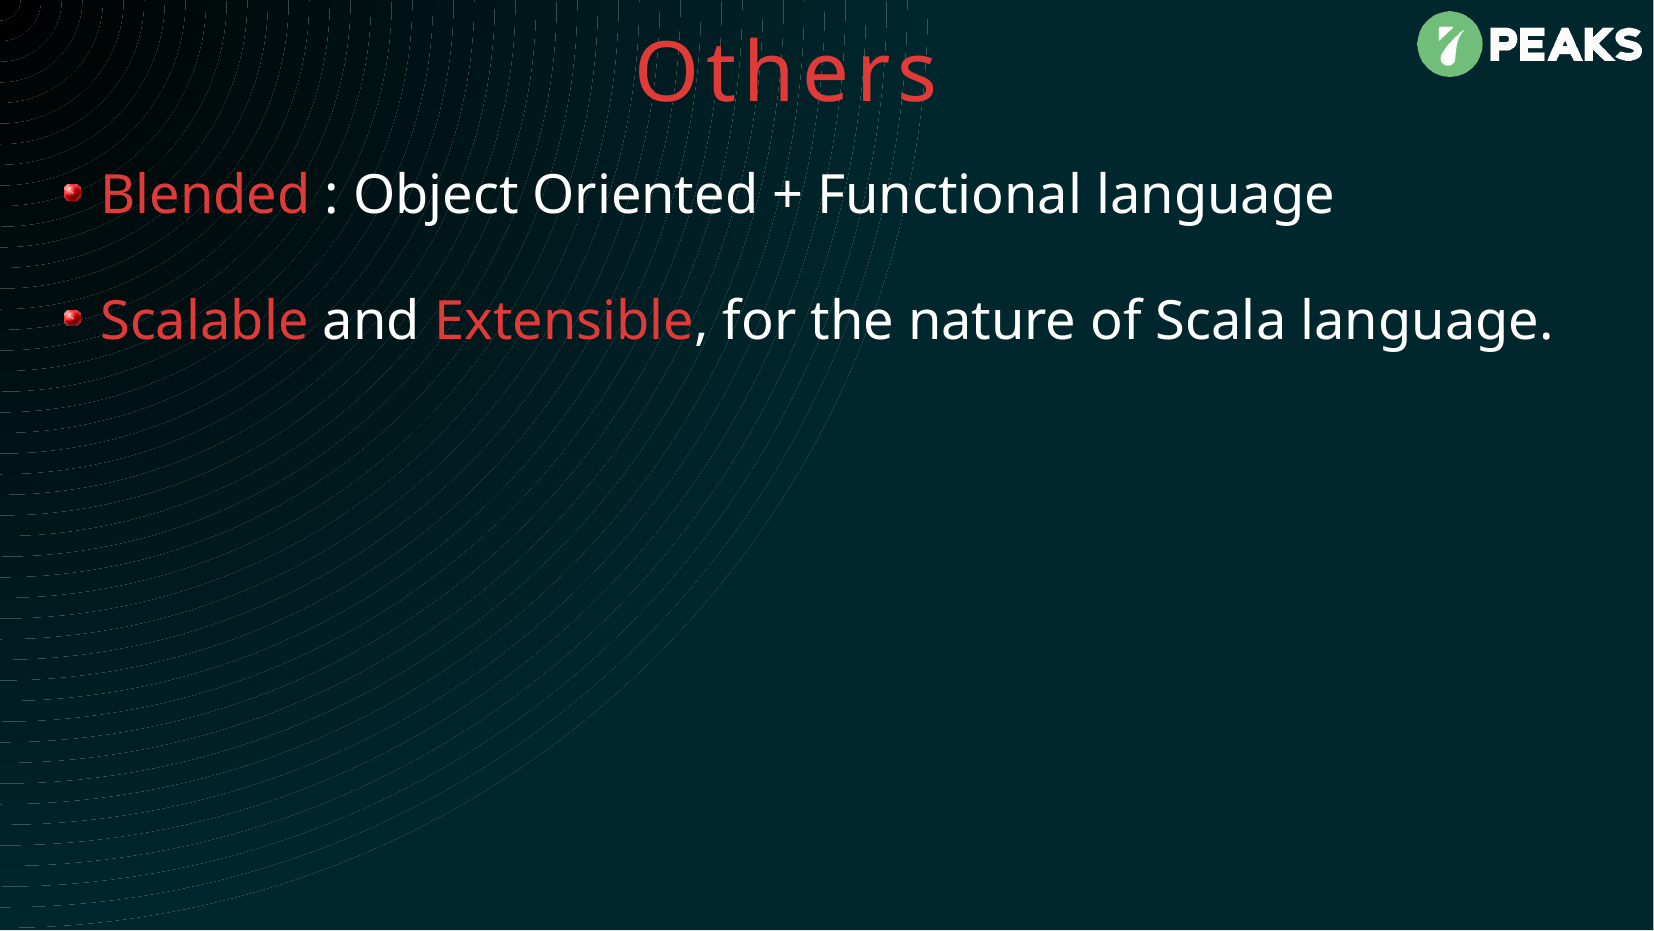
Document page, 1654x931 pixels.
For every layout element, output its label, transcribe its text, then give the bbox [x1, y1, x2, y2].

picture [1417, 11, 1642, 77]
text_box Blended : Object Oriented + Functional language Scalable and Extensible, for the nature of Scala language. [50, 148, 1604, 663]
text_box Others [620, 4, 1034, 148]
